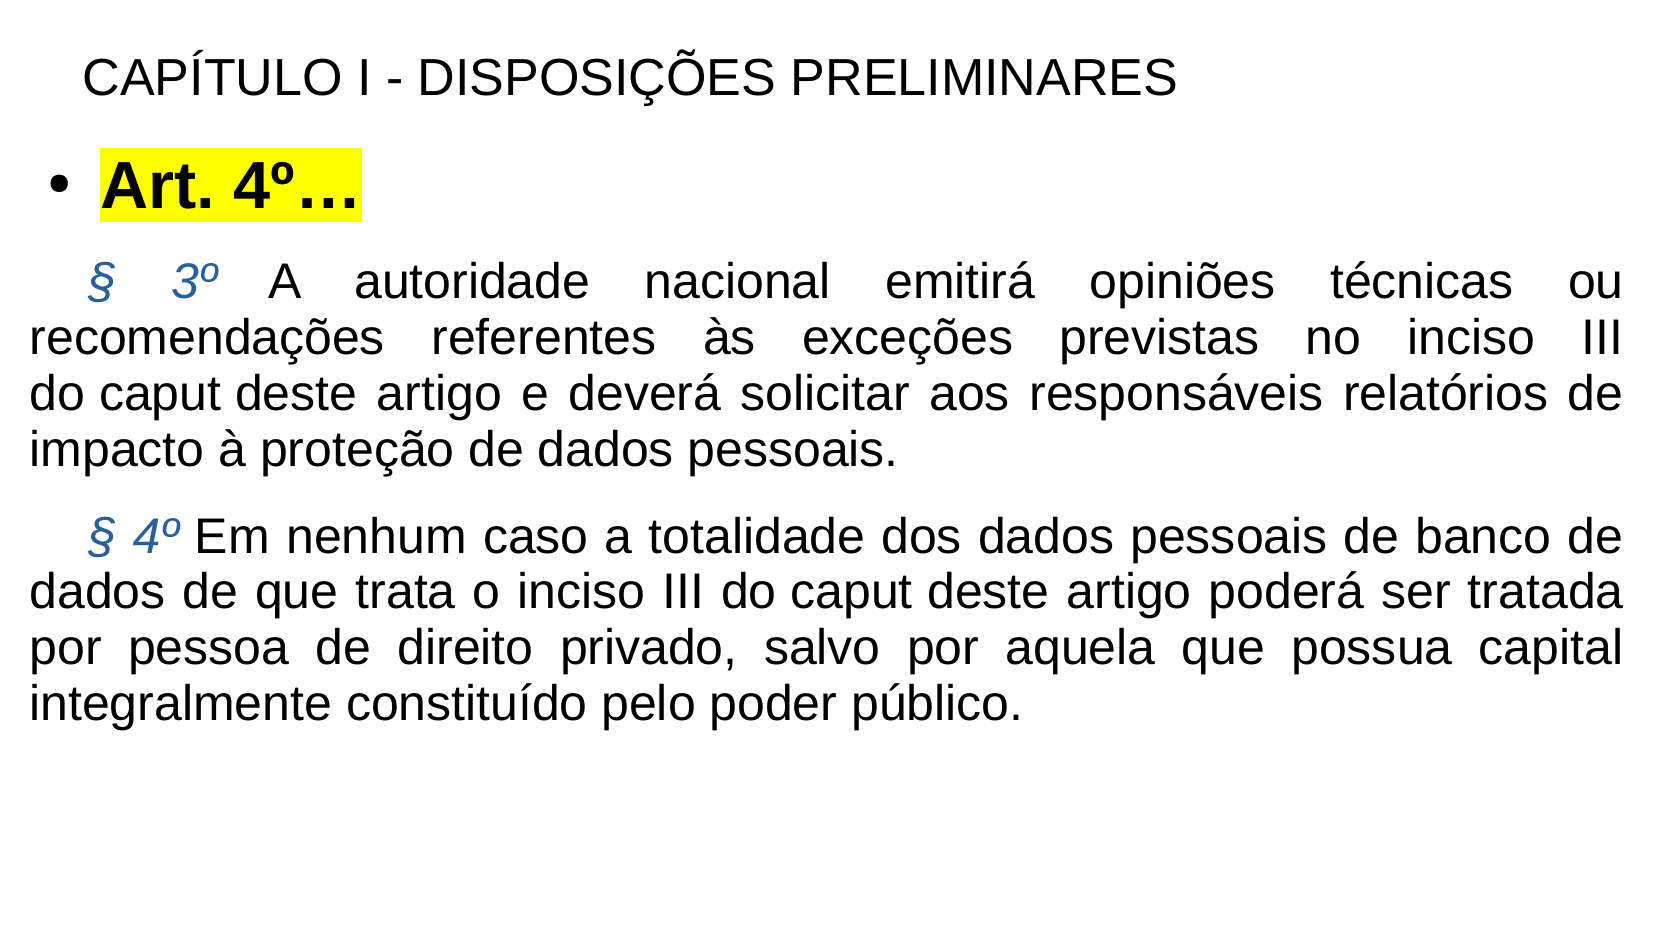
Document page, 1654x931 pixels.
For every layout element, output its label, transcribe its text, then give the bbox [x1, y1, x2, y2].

title CAPÍTULO I - DISPOSIÇÕES PRELIMINARES [82, 37, 1571, 119]
list Art. 4º… § 3º A autoridade nacional emitirá opiniões técnicas ou recomendações referentes às exceções previstas no inciso III do caput deste artigo e deverá solicitar aos responsáveis relatórios de impacto à proteção de dados pessoais. § 4º Em nenhum caso a totalidade dos dados pessoais de banco de dados de que trata o inciso III do caput deste artigo poderá ser tratada por pessoa de direito privado, salvo por aquela que possua capital integralmente constituído pelo poder público. [29, 147, 1625, 886]
